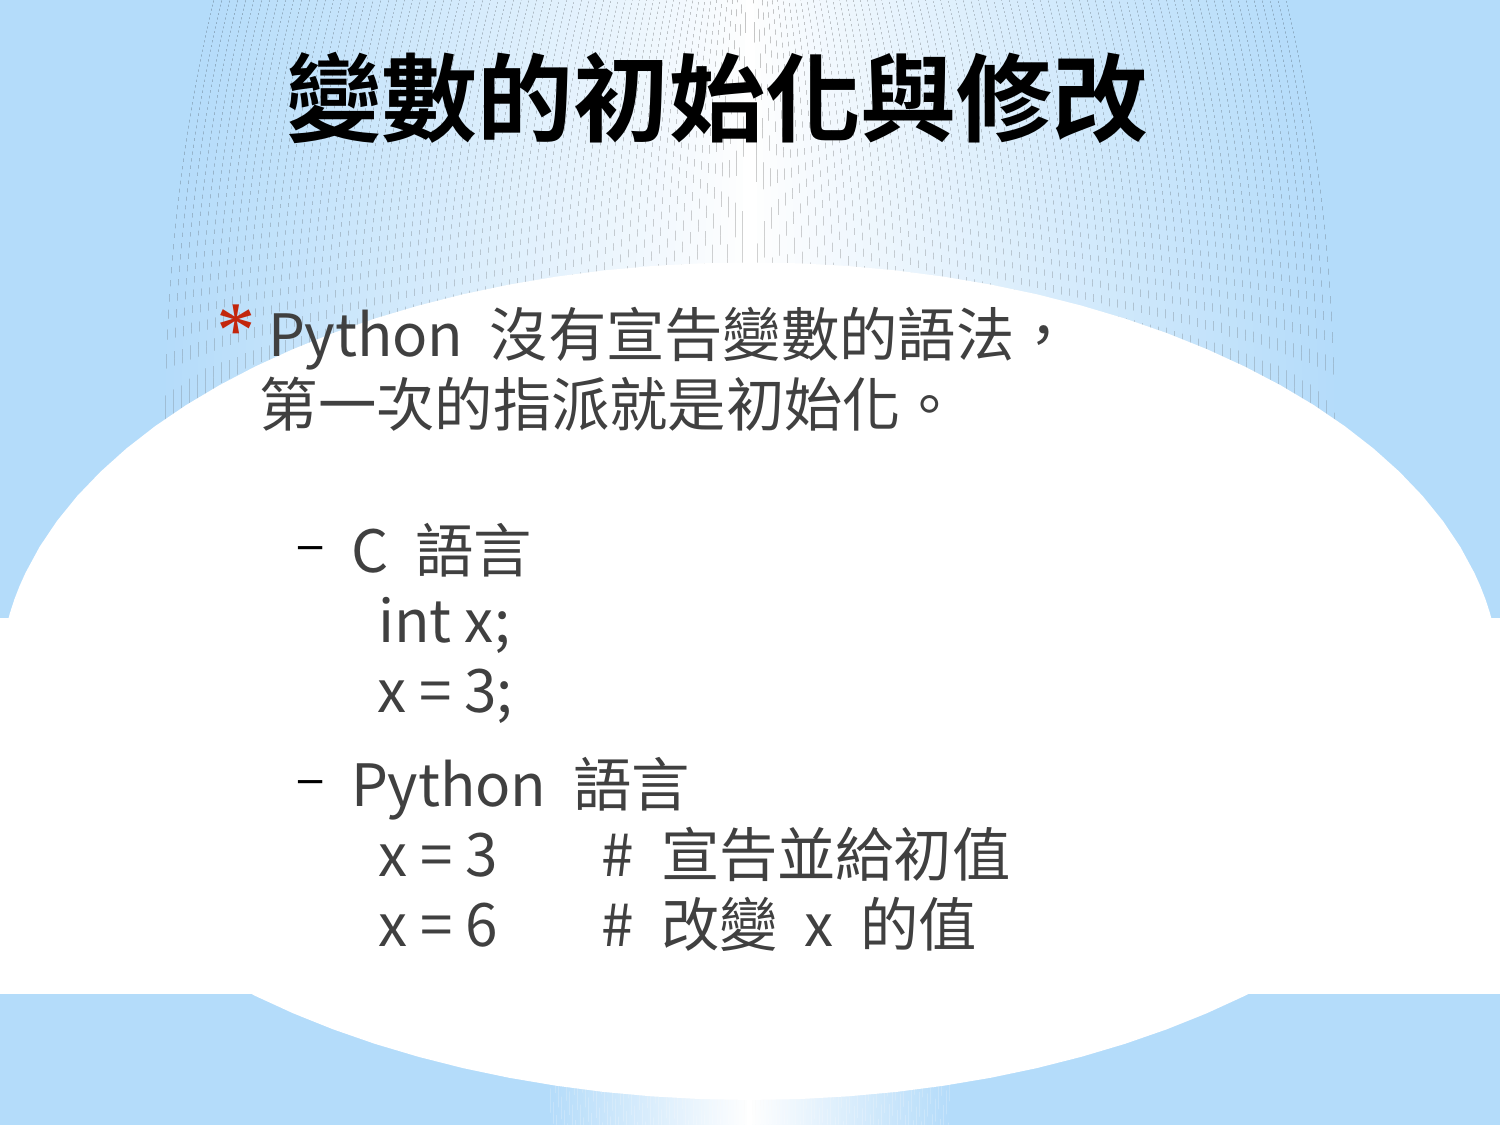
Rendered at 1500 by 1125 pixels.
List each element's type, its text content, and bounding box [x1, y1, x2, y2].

list Python 沒有宣告變數的語法， 第一次的指派就是初始化。 C 語言 int x; x = 3; Python 語言 x = 3 # 宣告並給初值 x = 6 # 改變 x 的值 [194, 290, 1400, 1047]
title 變數的初始化與修改 [183, 30, 1252, 219]
